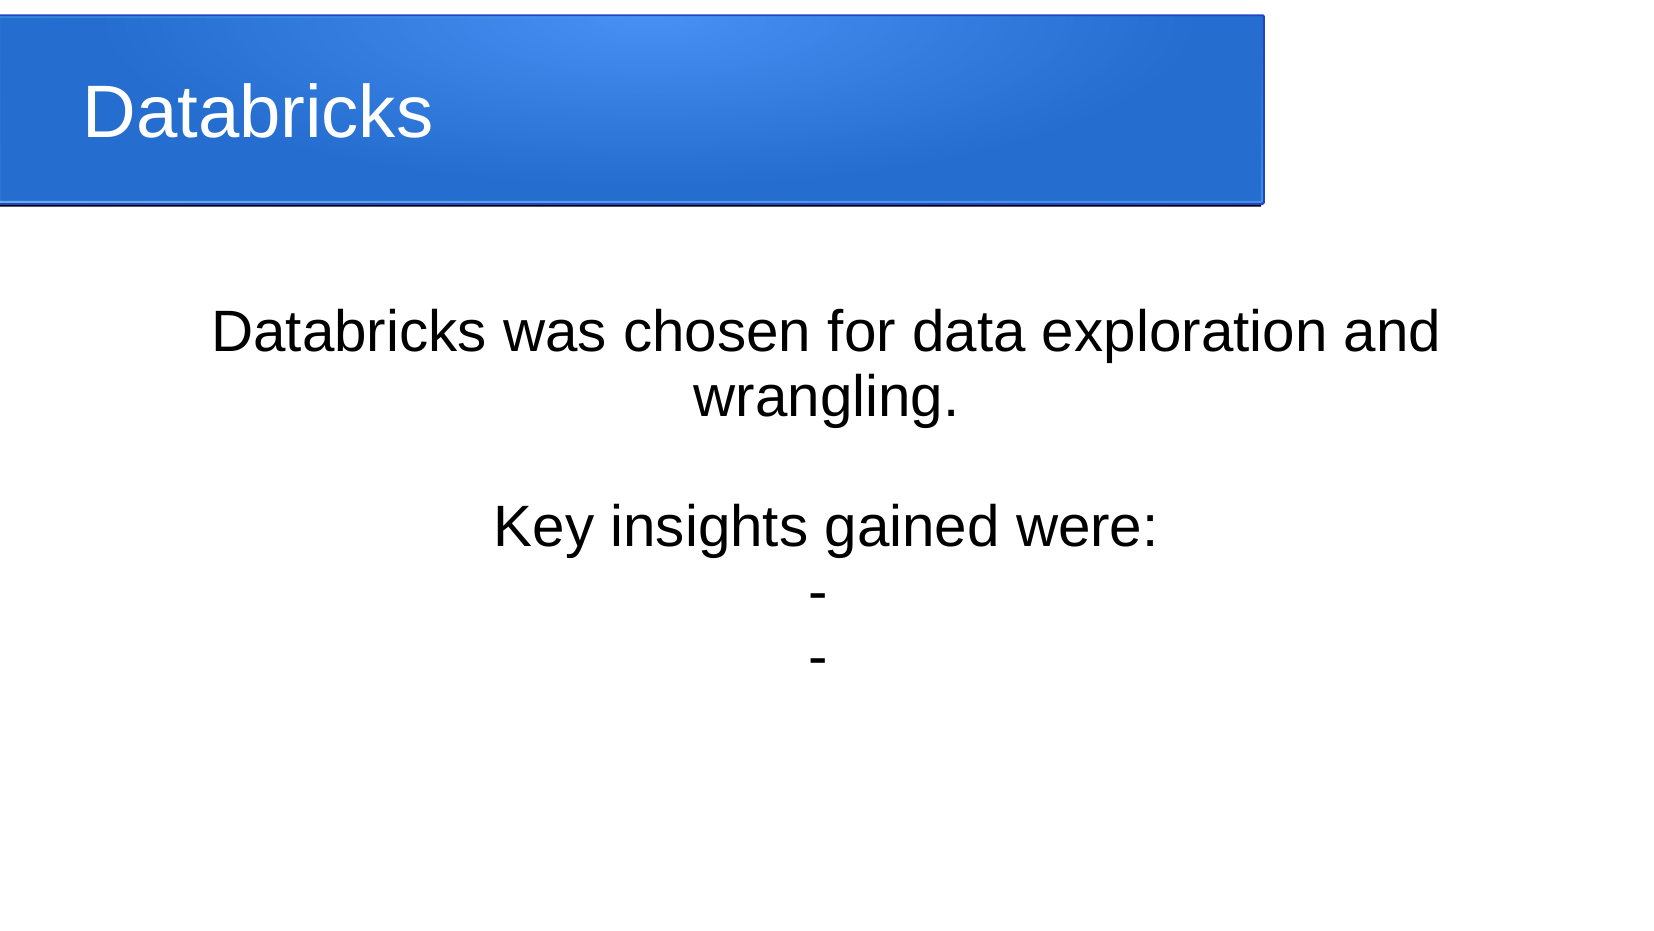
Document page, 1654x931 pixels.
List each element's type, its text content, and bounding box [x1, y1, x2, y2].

subtitle Databricks was chosen for data exploration and wrangling. Key insights gained were: - - [82, 224, 1571, 764]
title Databricks [82, 35, 1235, 189]
